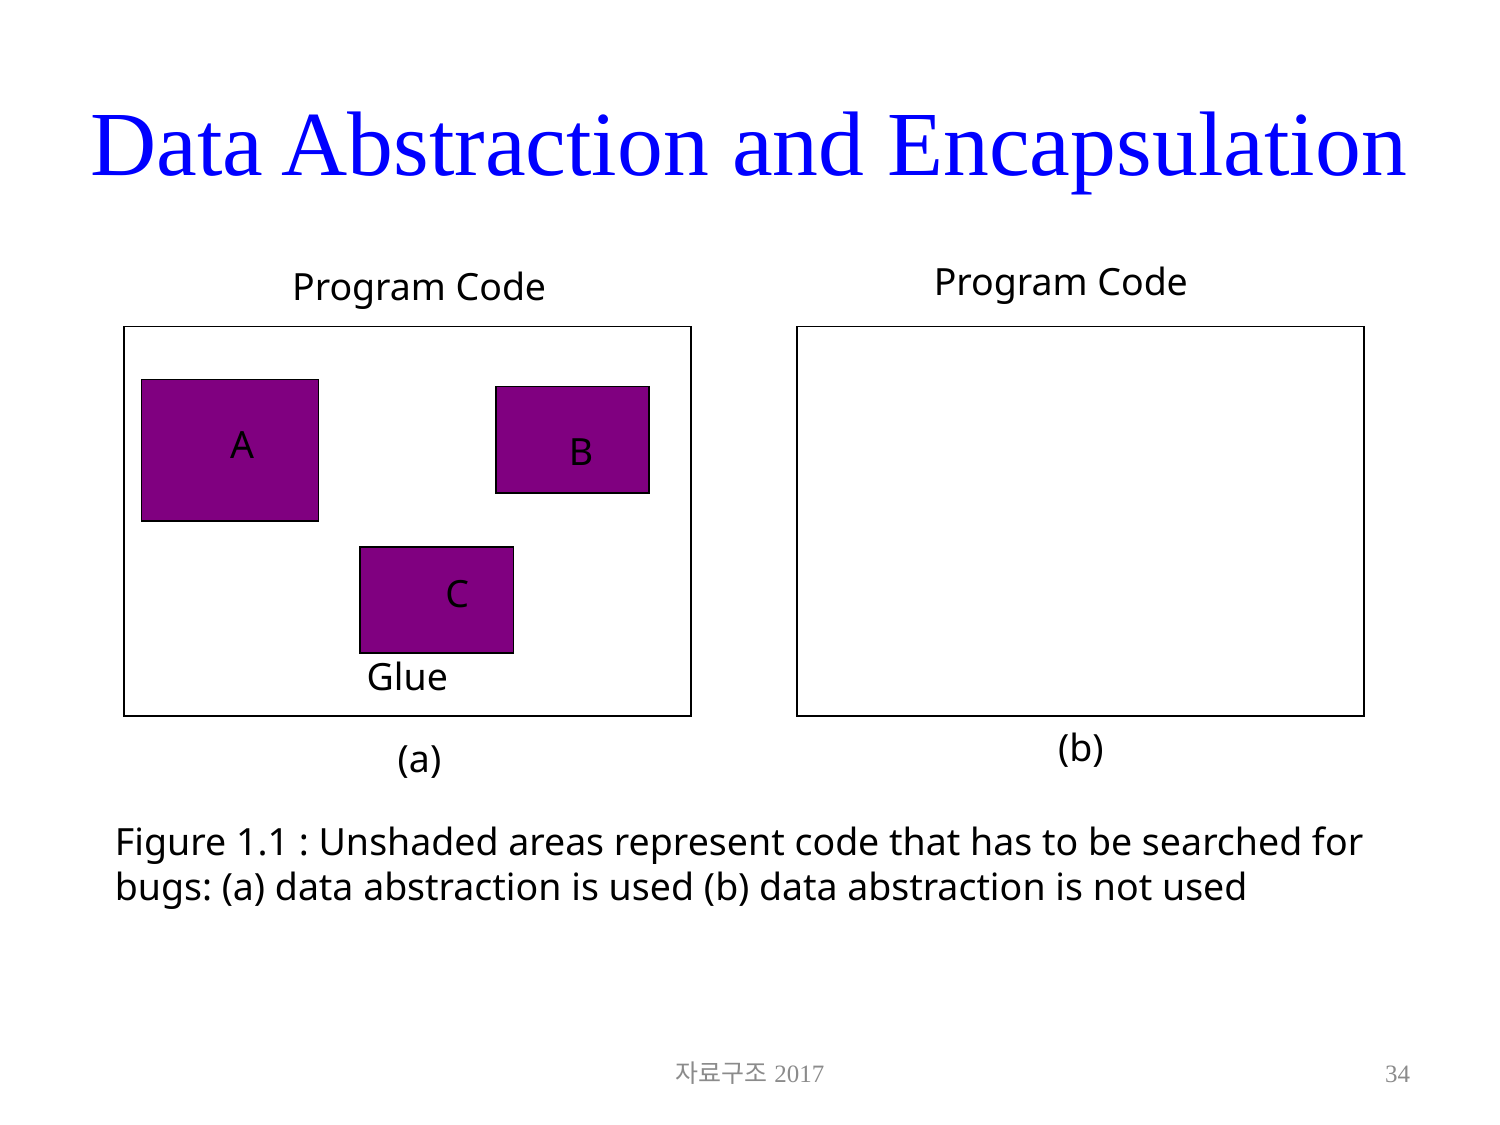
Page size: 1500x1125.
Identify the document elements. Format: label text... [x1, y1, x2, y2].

text_box Figure 1.1 : Unshaded areas represent code that has to be searched for bugs: (a) data abstraction is used (b) data abstraction is not used [100, 810, 1412, 916]
text_box Glue [265, 645, 550, 706]
text_box (b) [938, 716, 1223, 776]
text_box Program Code [809, 250, 1313, 311]
text_box A [206, 413, 278, 474]
text_box [360, 546, 514, 645]
text_box B [545, 420, 617, 481]
text_box C [421, 562, 493, 623]
footer 자료구조 2017 [512, 1042, 988, 1103]
slide_number <숫자> [1074, 1042, 1425, 1103]
text_box [141, 379, 319, 522]
text_box [495, 386, 650, 493]
title Data Abstraction and Encapsulation [75, 45, 1425, 233]
text_box (a) [277, 727, 562, 788]
text_box Program Code [199, 255, 640, 316]
